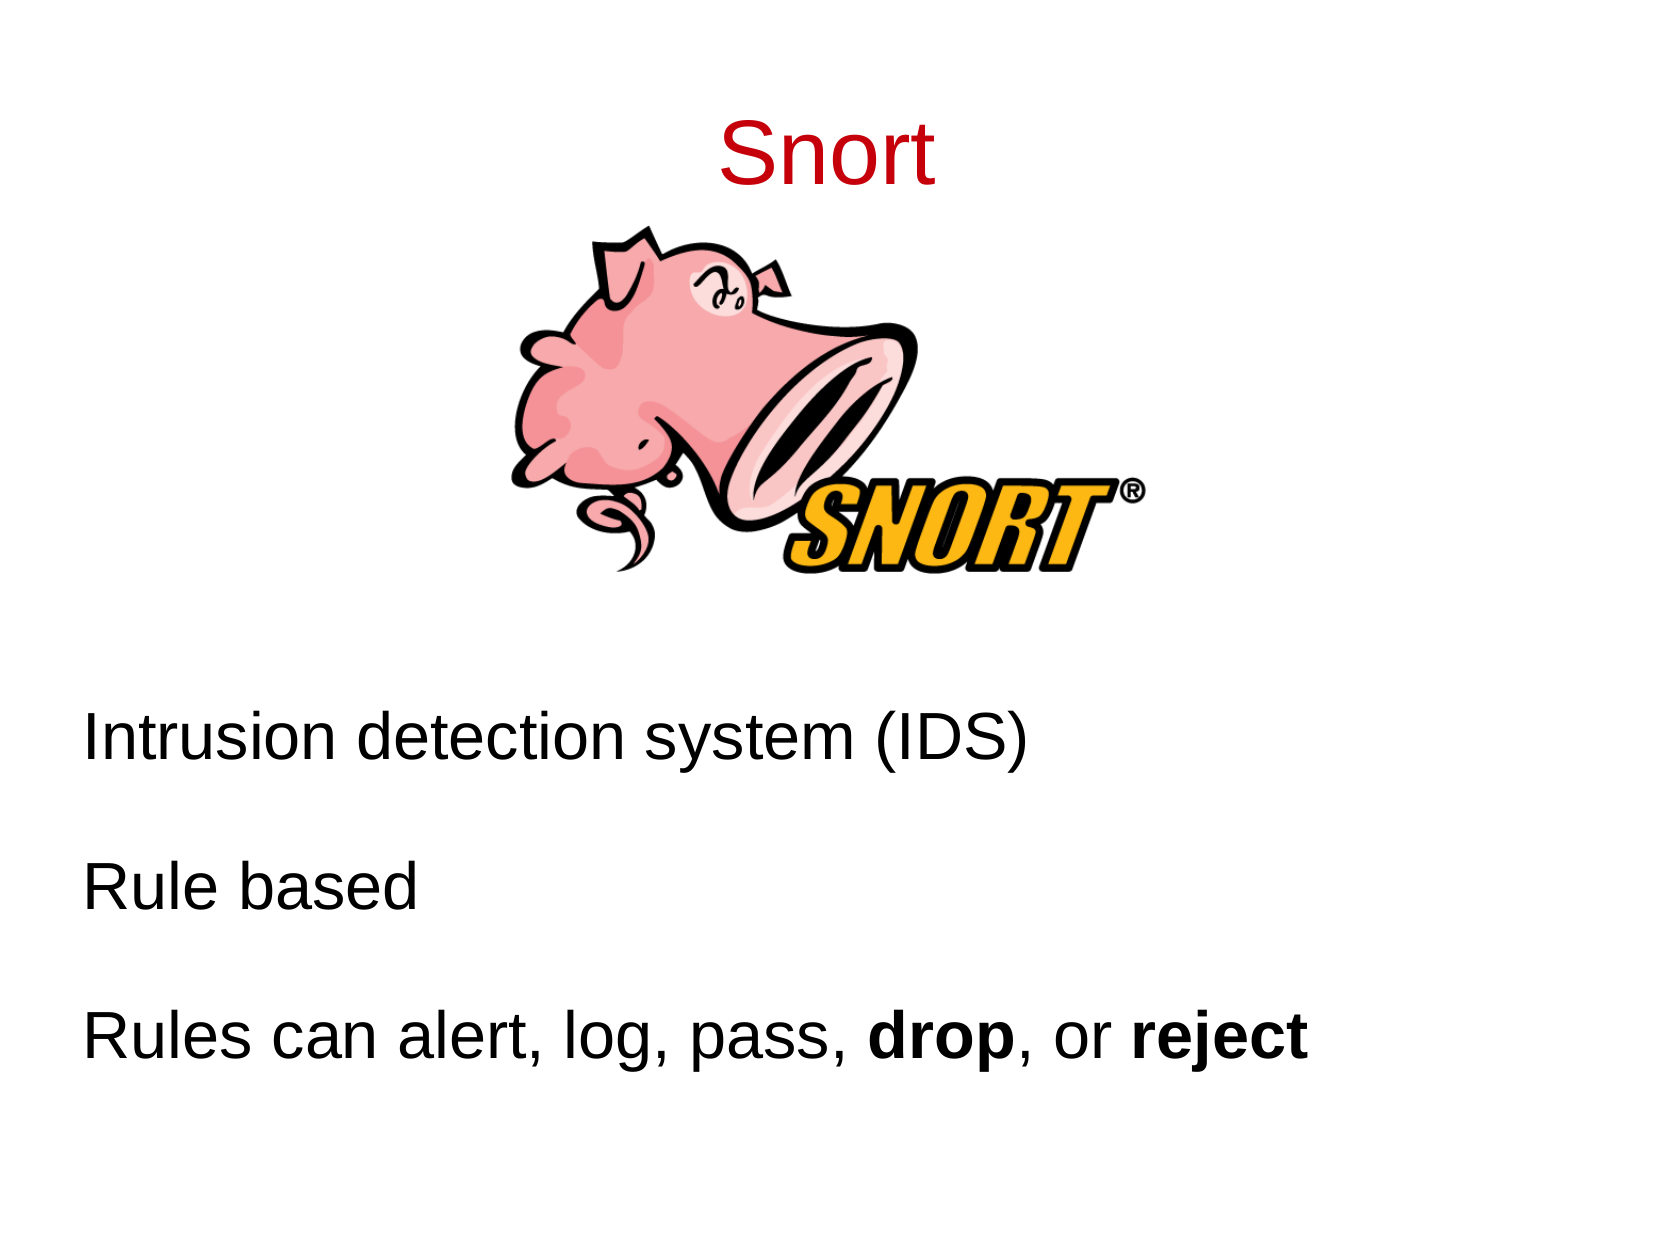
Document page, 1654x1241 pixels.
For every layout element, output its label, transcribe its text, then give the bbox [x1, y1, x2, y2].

title Snort [82, 49, 1571, 257]
subtitle Intrusion detection system (IDS) Rule based Rules can alert, log, pass, drop, or reject [82, 290, 1571, 1109]
picture [509, 225, 1148, 574]
